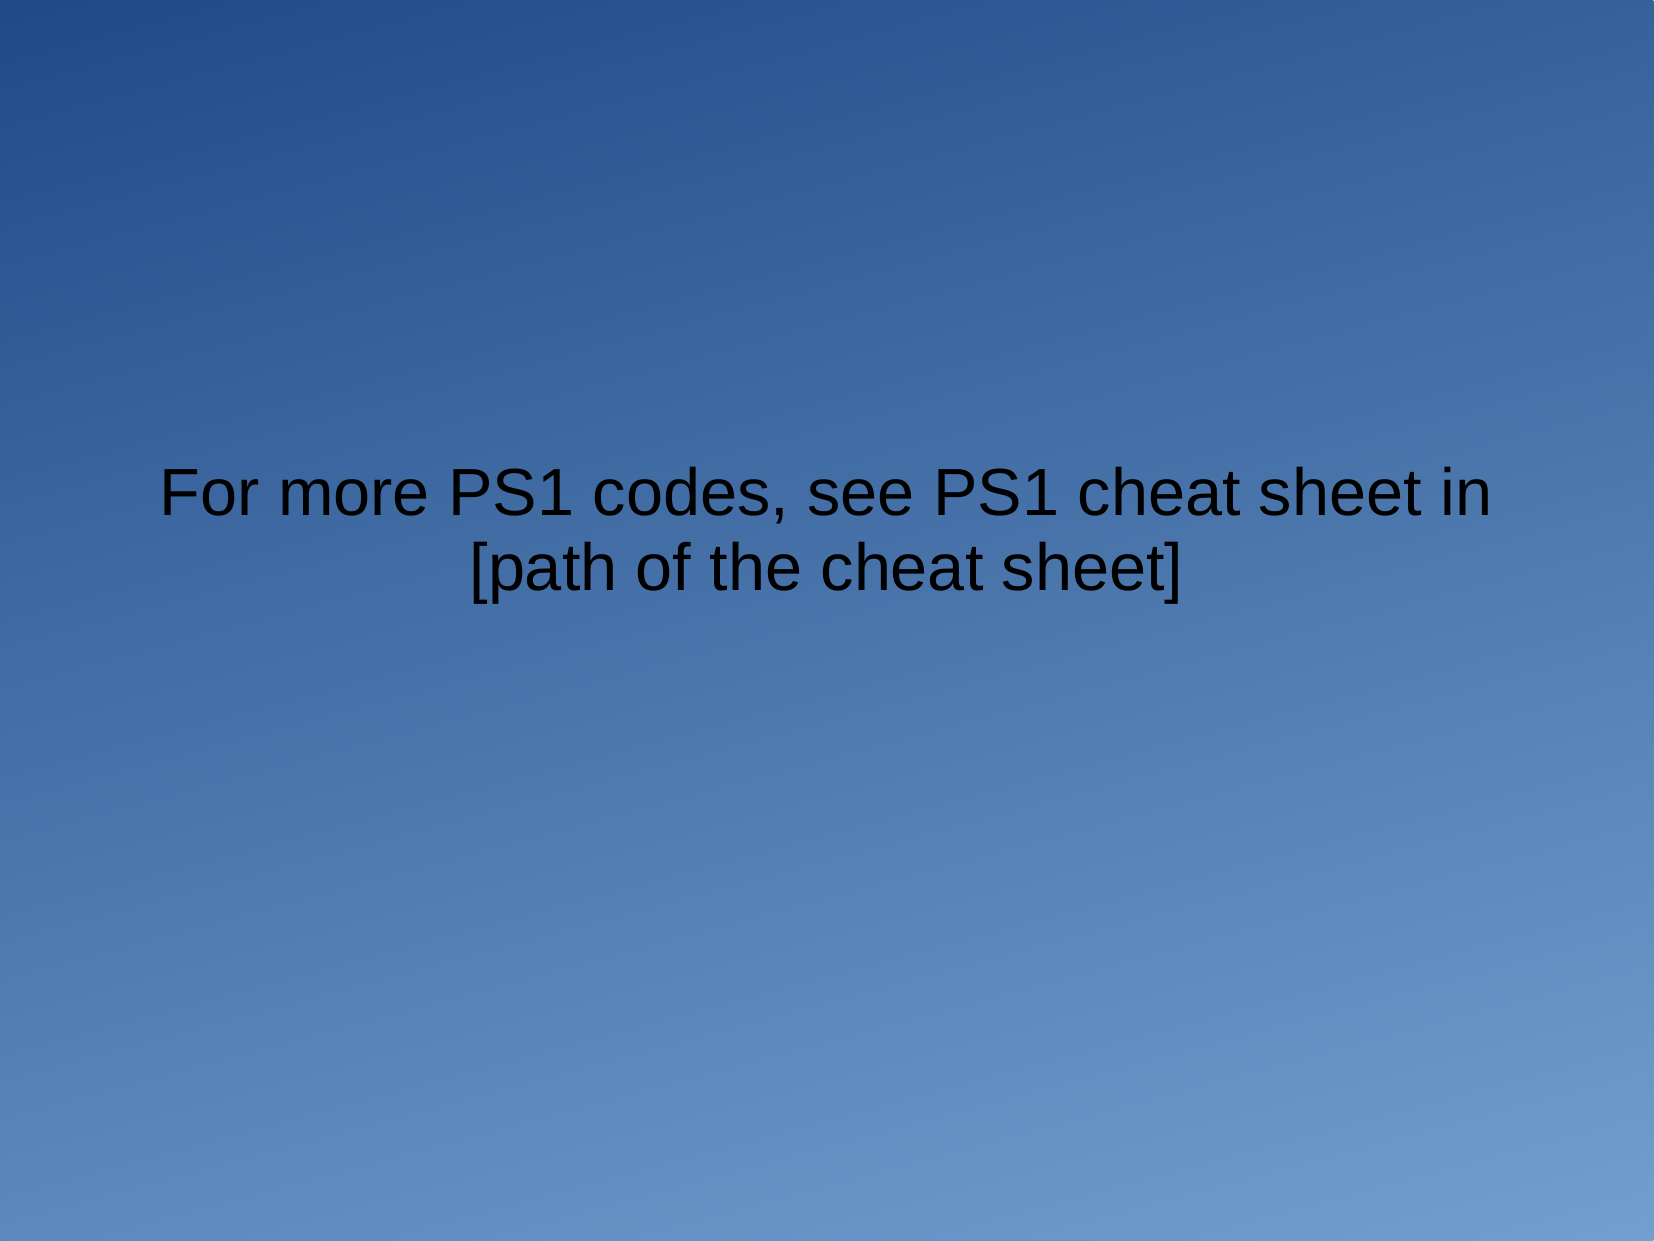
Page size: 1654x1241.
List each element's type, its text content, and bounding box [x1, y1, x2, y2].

subtitle For more PS1 codes, see PS1 cheat sheet in [path of the cheat sheet] [82, 49, 1571, 1010]
